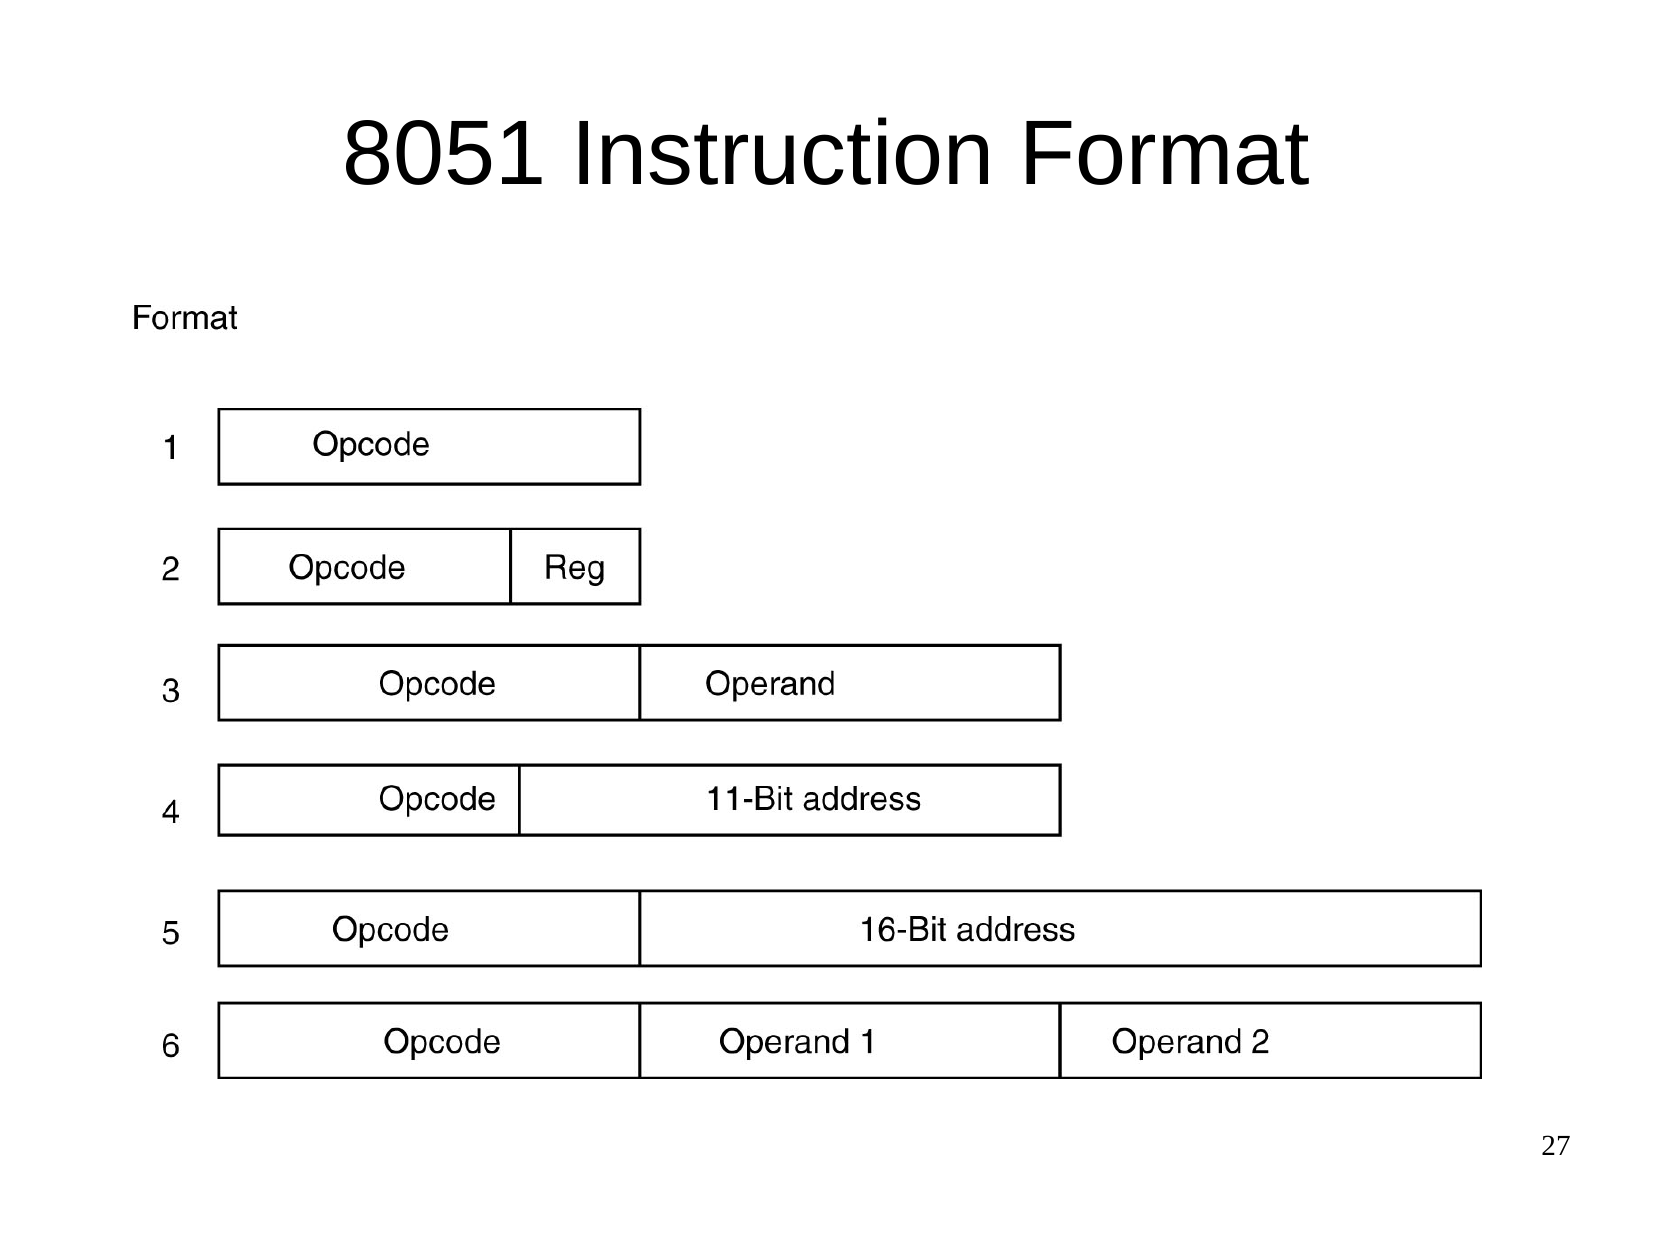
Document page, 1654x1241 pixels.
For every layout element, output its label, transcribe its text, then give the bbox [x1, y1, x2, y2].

picture [131, 297, 1482, 1079]
title 8051 Instruction Format [82, 49, 1571, 257]
